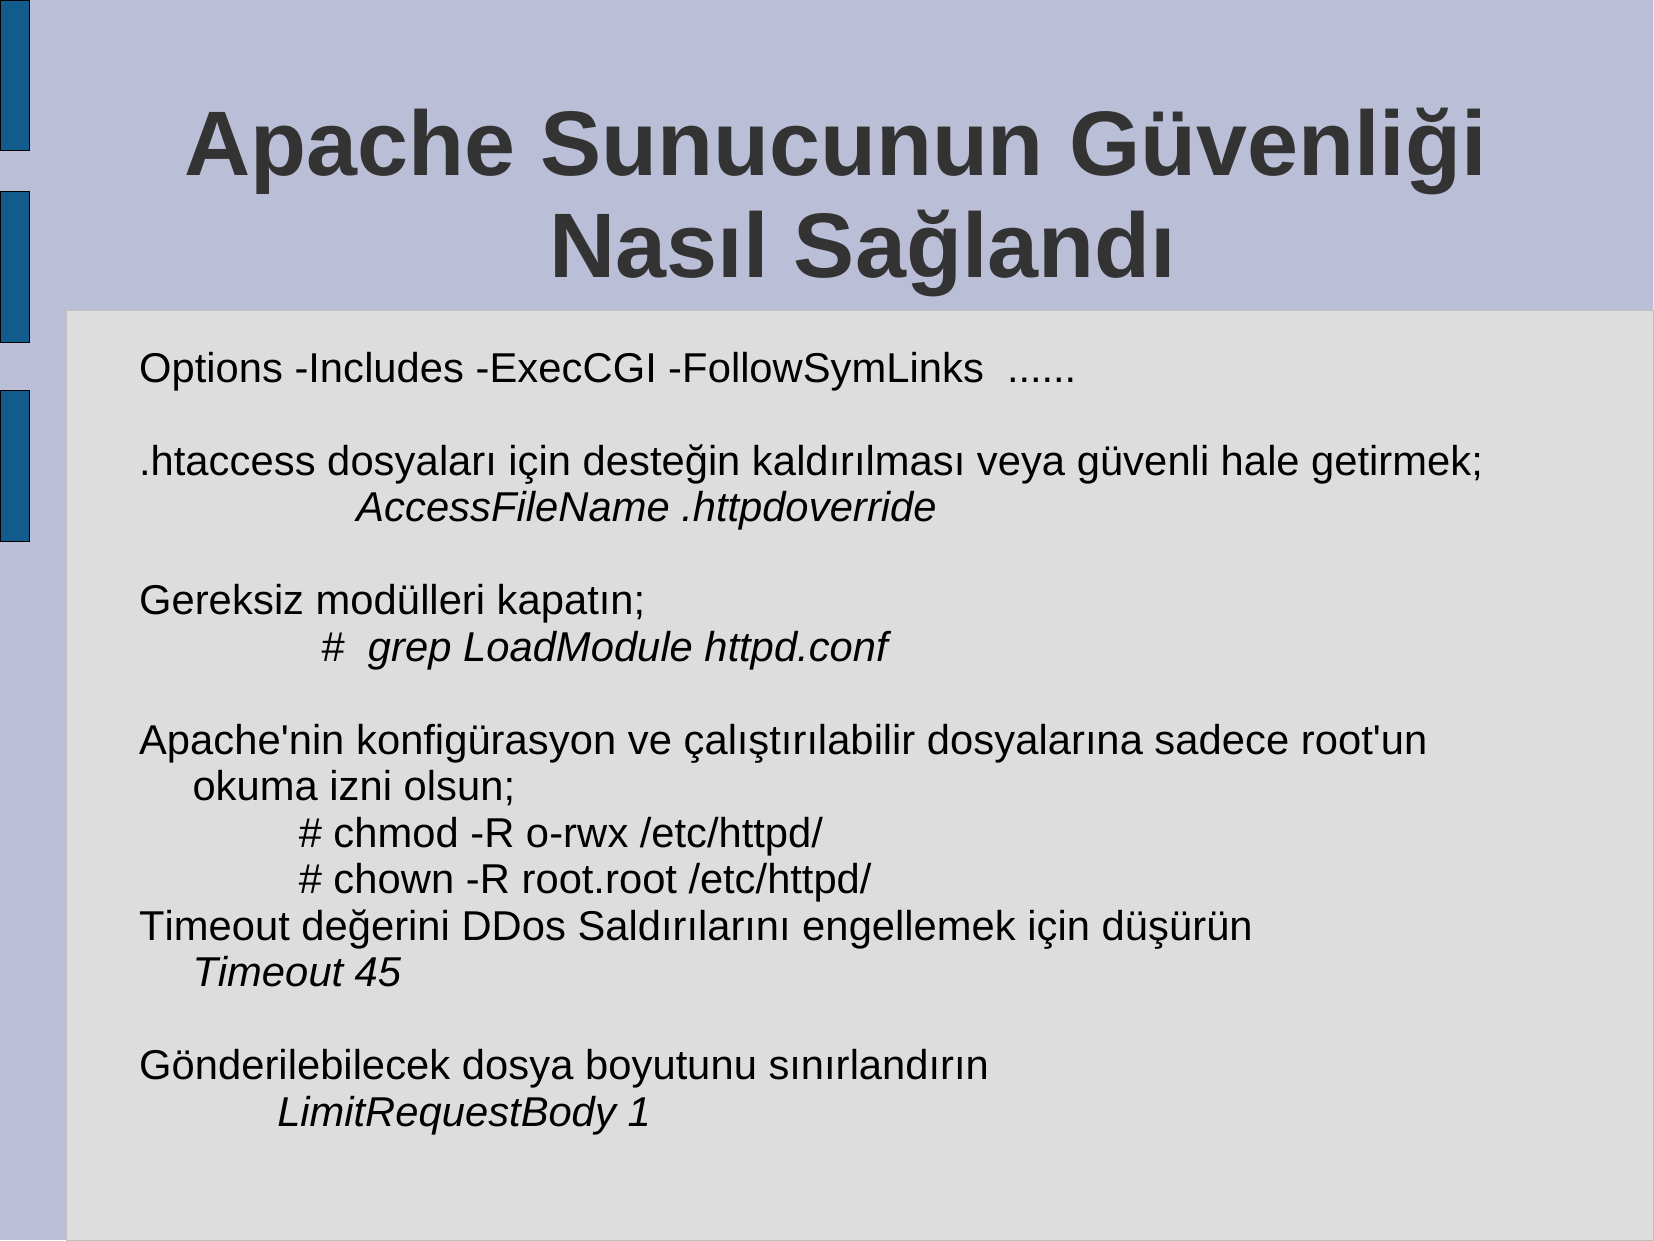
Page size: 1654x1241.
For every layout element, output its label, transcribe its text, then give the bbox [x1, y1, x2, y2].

list Options -Includes -ExecCGI -FollowSymLinks ...... .htaccess dosyaları için desteğin kaldırılması veya güvenli hale getirmek; AccessFileName .httpdoverride Gereksiz modülleri kapatın; # grep LoadModule httpd.conf Apache'nin konfigürasyon ve çalıştırılabilir dosyalarına sadece root'un okuma izni olsun; # chmod -R o-rwx /etc/httpd/ # chown -R root.root /etc/httpd/ Timeout değerini DDos Saldırılarını engellemek için düşürün Timeout 45 Gönderilebilecek dosya boyutunu sınırlandırın LimitRequestBody 1 [121, 344, 1534, 1241]
title Apache Sunucunun Güvenliği Nasıl Sağlandı [121, 87, 1534, 302]
